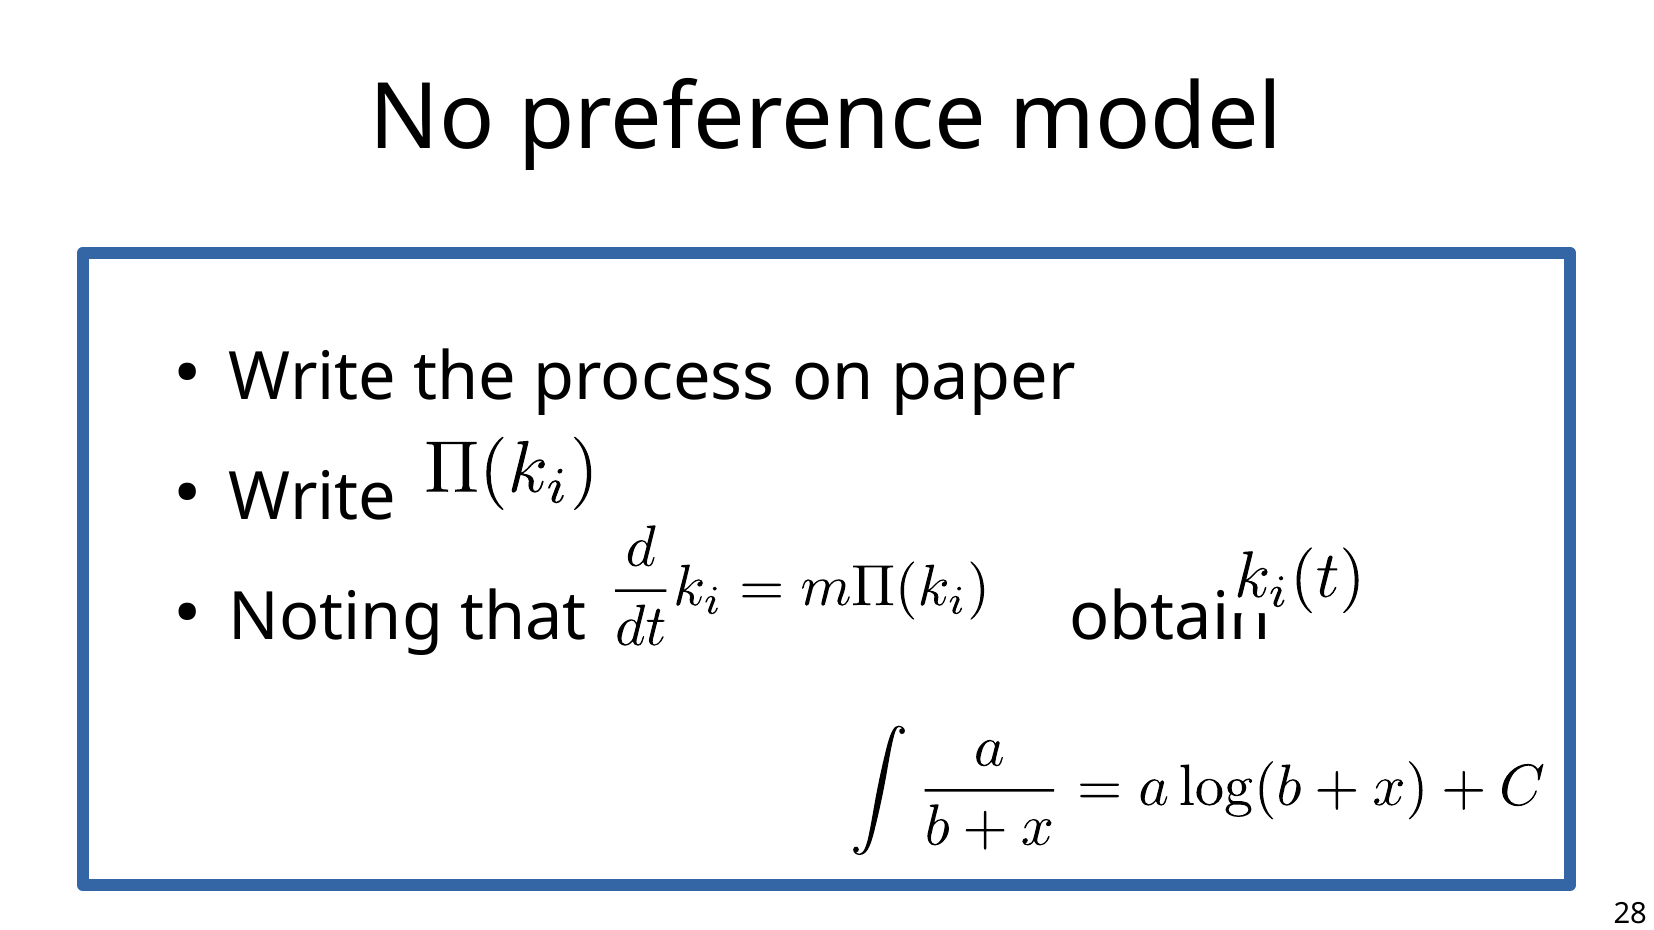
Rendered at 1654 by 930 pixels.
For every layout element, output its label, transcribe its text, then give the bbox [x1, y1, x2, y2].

text_box [424, 436, 599, 511]
text_box [615, 525, 990, 646]
text_box [849, 725, 1546, 856]
list Write the process on paper Write Noting that obtain [82, 252, 1571, 886]
text_box [1234, 547, 1366, 614]
title No preference model [82, 1, 1571, 225]
